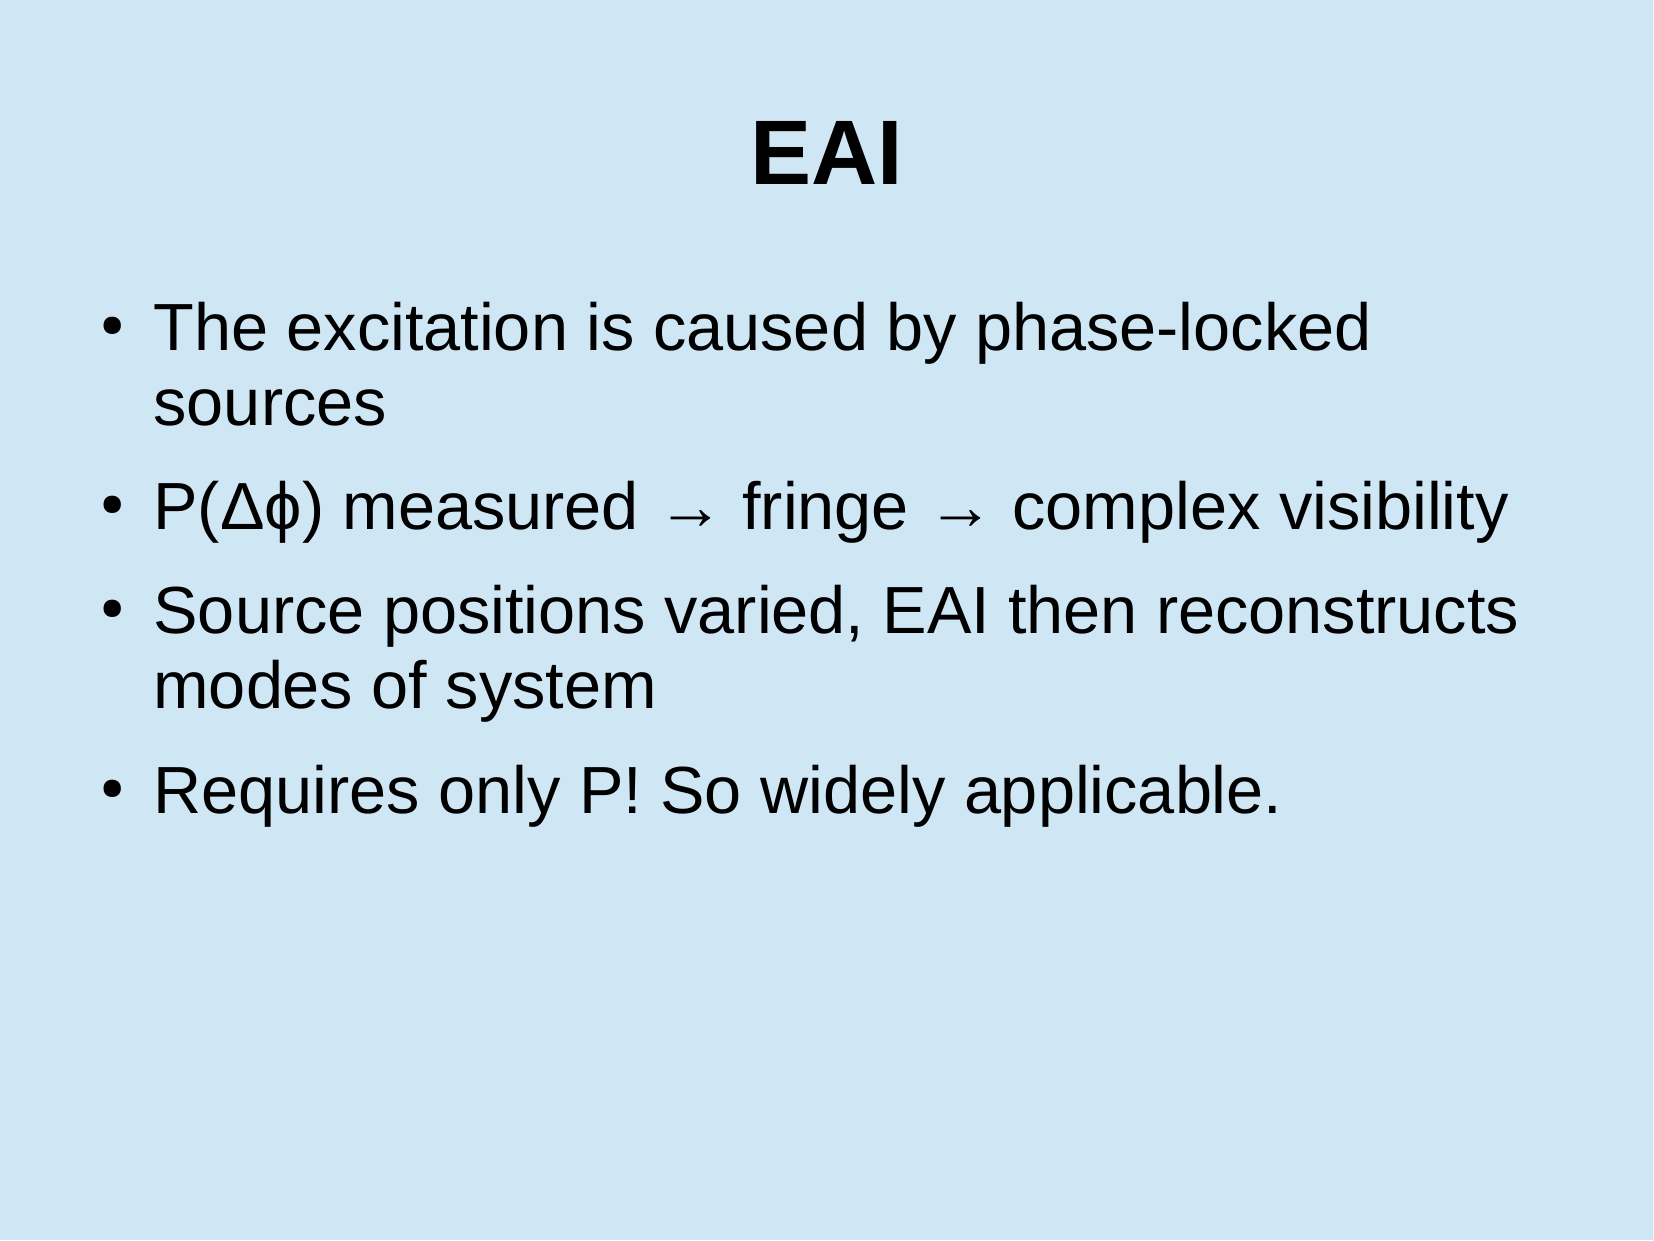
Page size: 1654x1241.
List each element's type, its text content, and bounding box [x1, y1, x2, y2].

list The excitation is caused by phase-locked sources P(Δϕ) measured → fringe → complex visibility Source positions varied, EAI then reconstructs modes of system Requires only P! So widely applicable. [82, 290, 1571, 1010]
title EAI [82, 49, 1571, 257]
